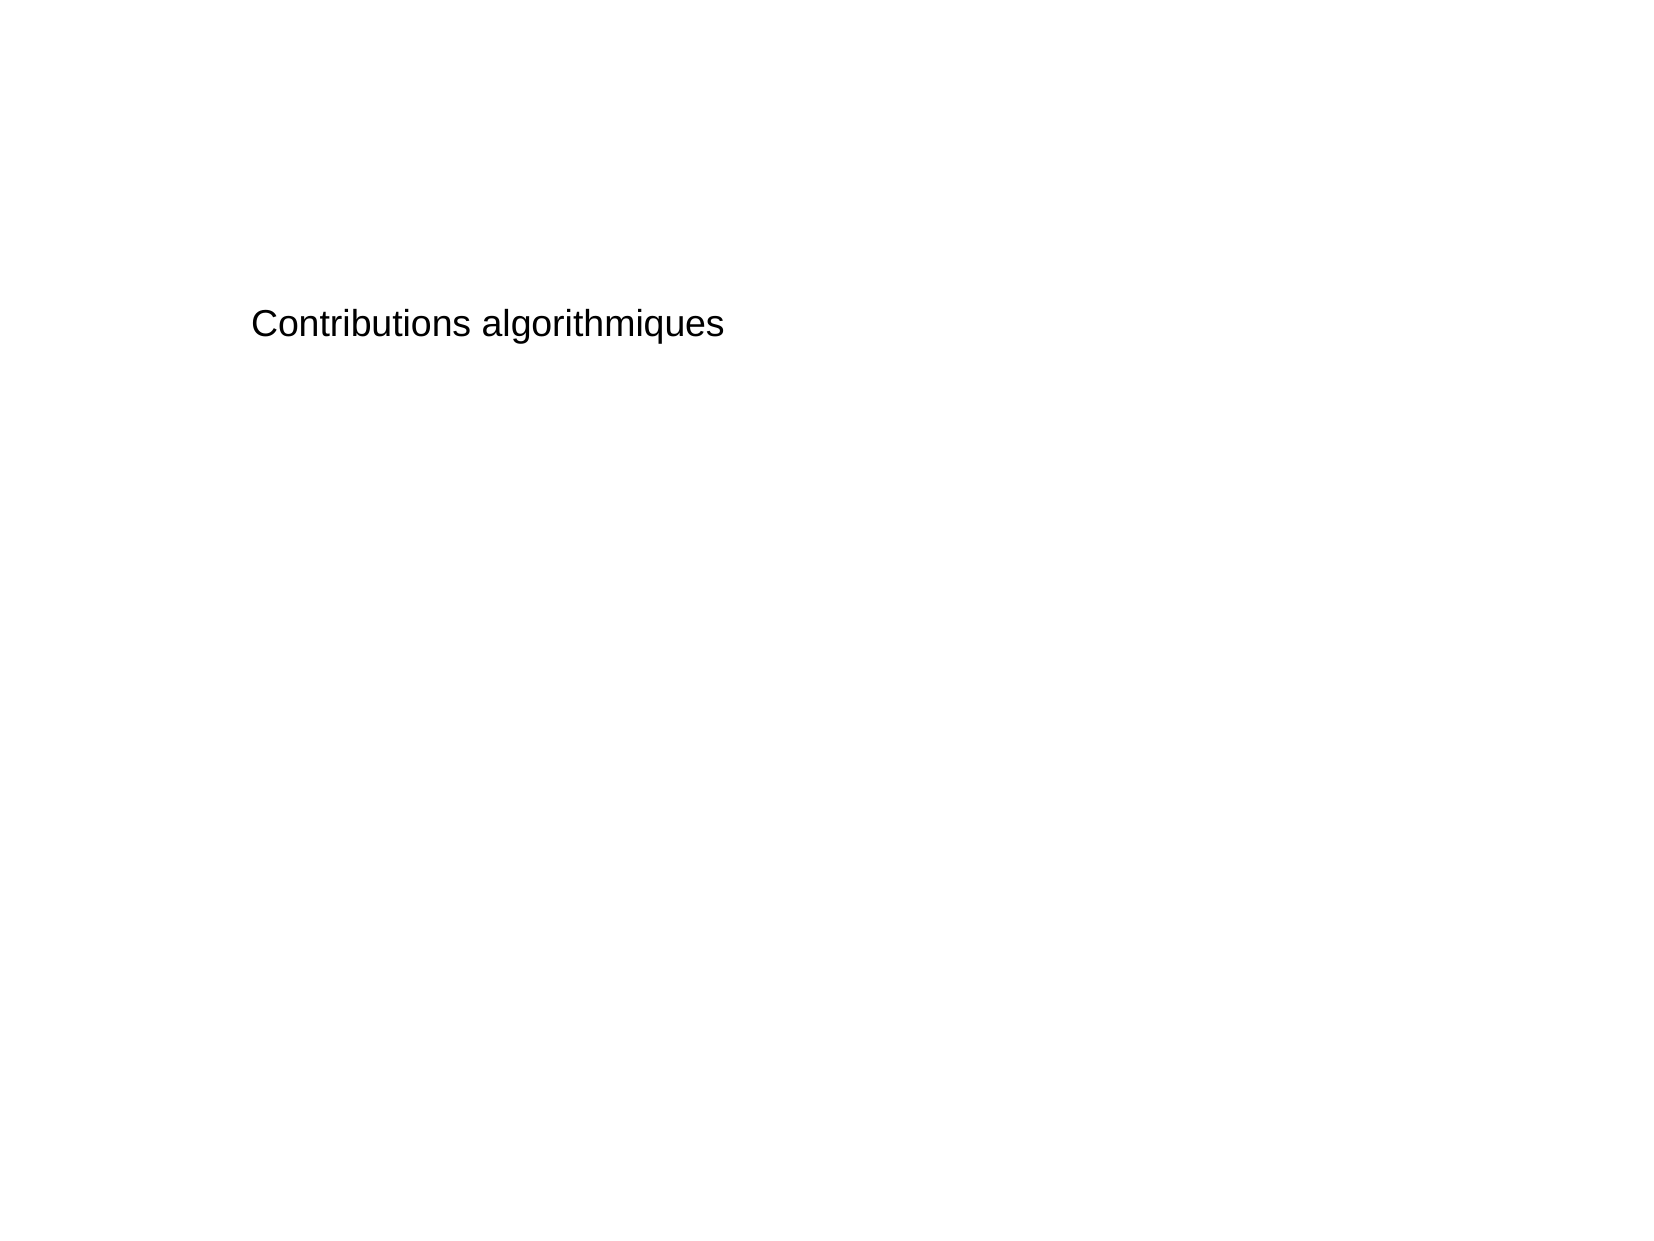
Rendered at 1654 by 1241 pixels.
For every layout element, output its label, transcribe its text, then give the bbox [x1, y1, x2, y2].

text_box Contributions algorithmiques [236, 295, 1300, 353]
